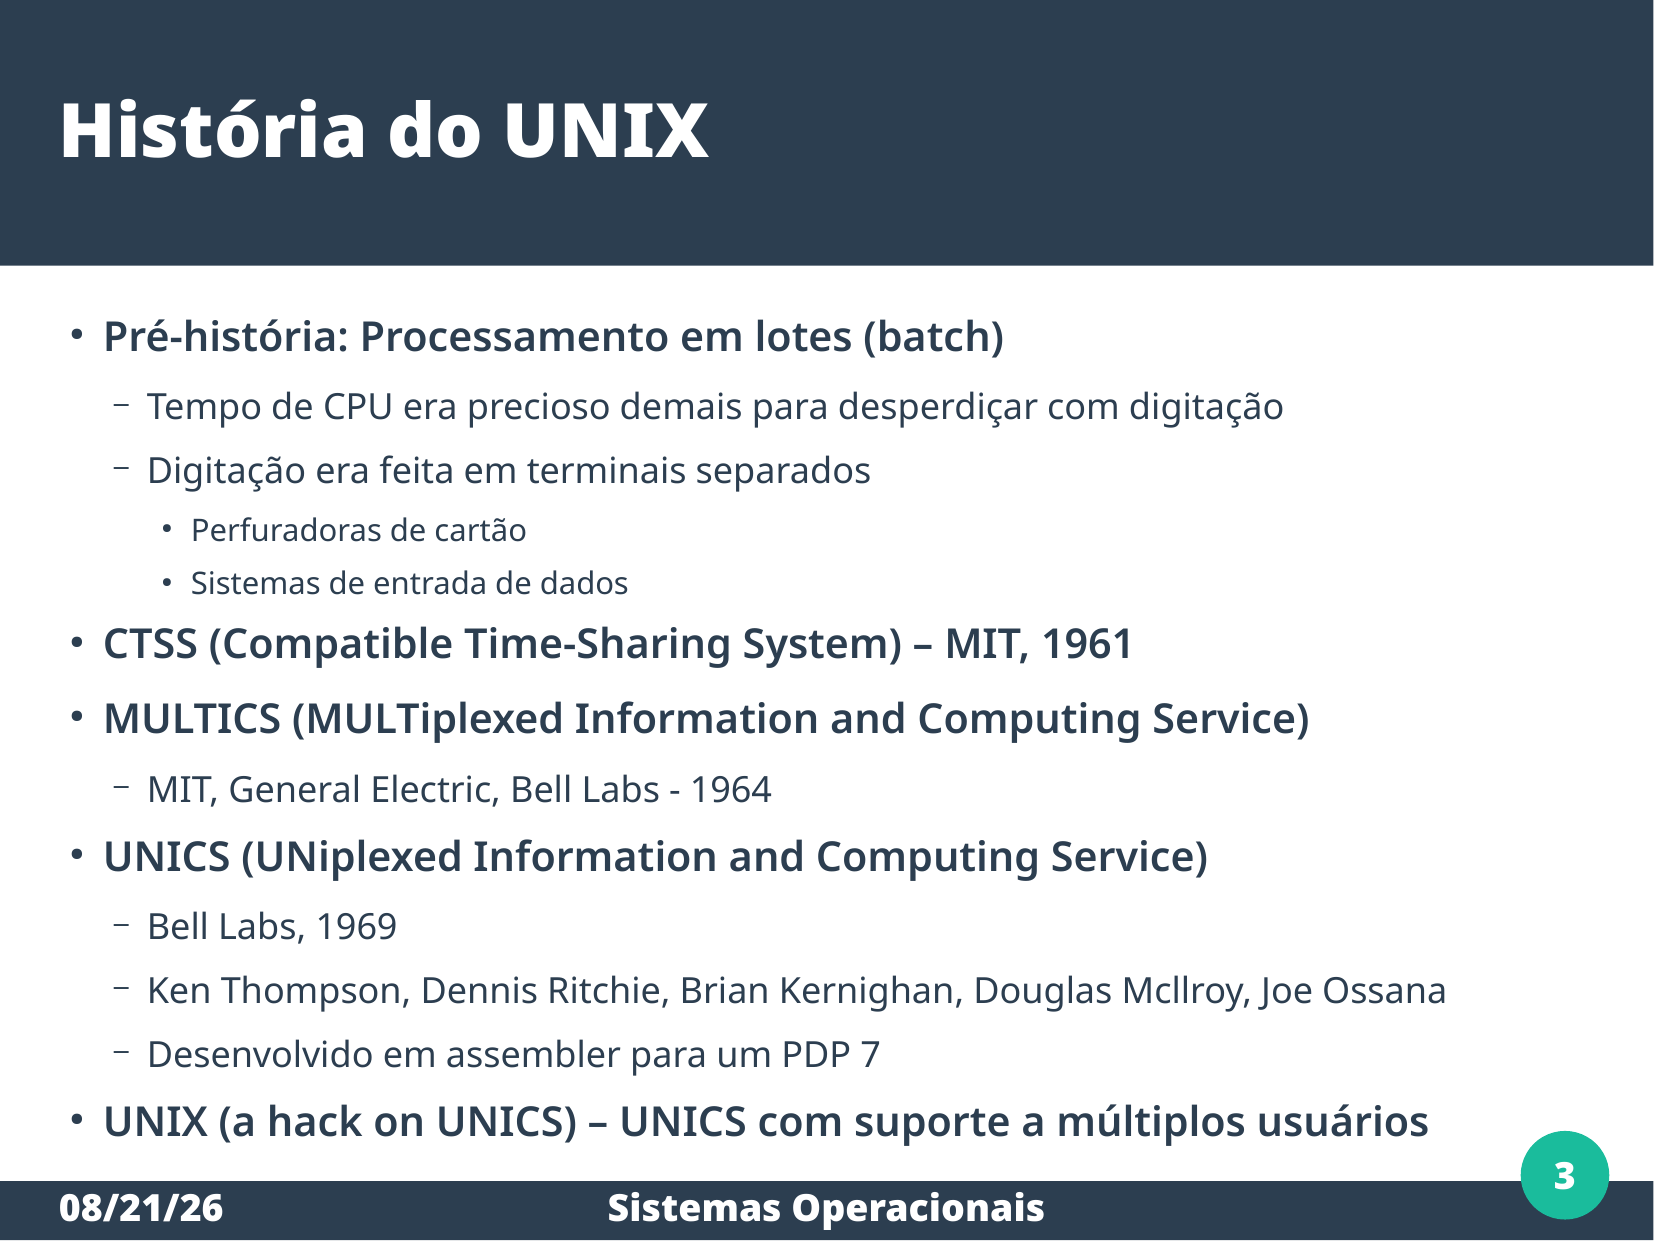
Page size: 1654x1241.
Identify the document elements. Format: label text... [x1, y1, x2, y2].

title História do UNIX [59, 49, 1595, 207]
list Pré-história: Processamento em lotes (batch) Tempo de CPU era precioso demais para desperdiçar com digitação Digitação era feita em terminais separados Perfuradoras de cartão Sistemas de entrada de dados CTSS (Compatible Time-Sharing System) – MIT, 1961 MULTICS (MULTiplexed Information and Computing Service) MIT, General Electric, Bell Labs - 1964 UNICS (UNiplexed Information and Computing Service) Bell Labs, 1969 Ken Thompson, Dennis Ritchie, Brian Kernighan, Douglas Mcllroy, Joe Ossana Desenvolvido em assembler para um PDP 7 UNIX (a hack on UNICS) – UNICS com suporte a múltiplos usuários [59, 307, 1595, 1152]
